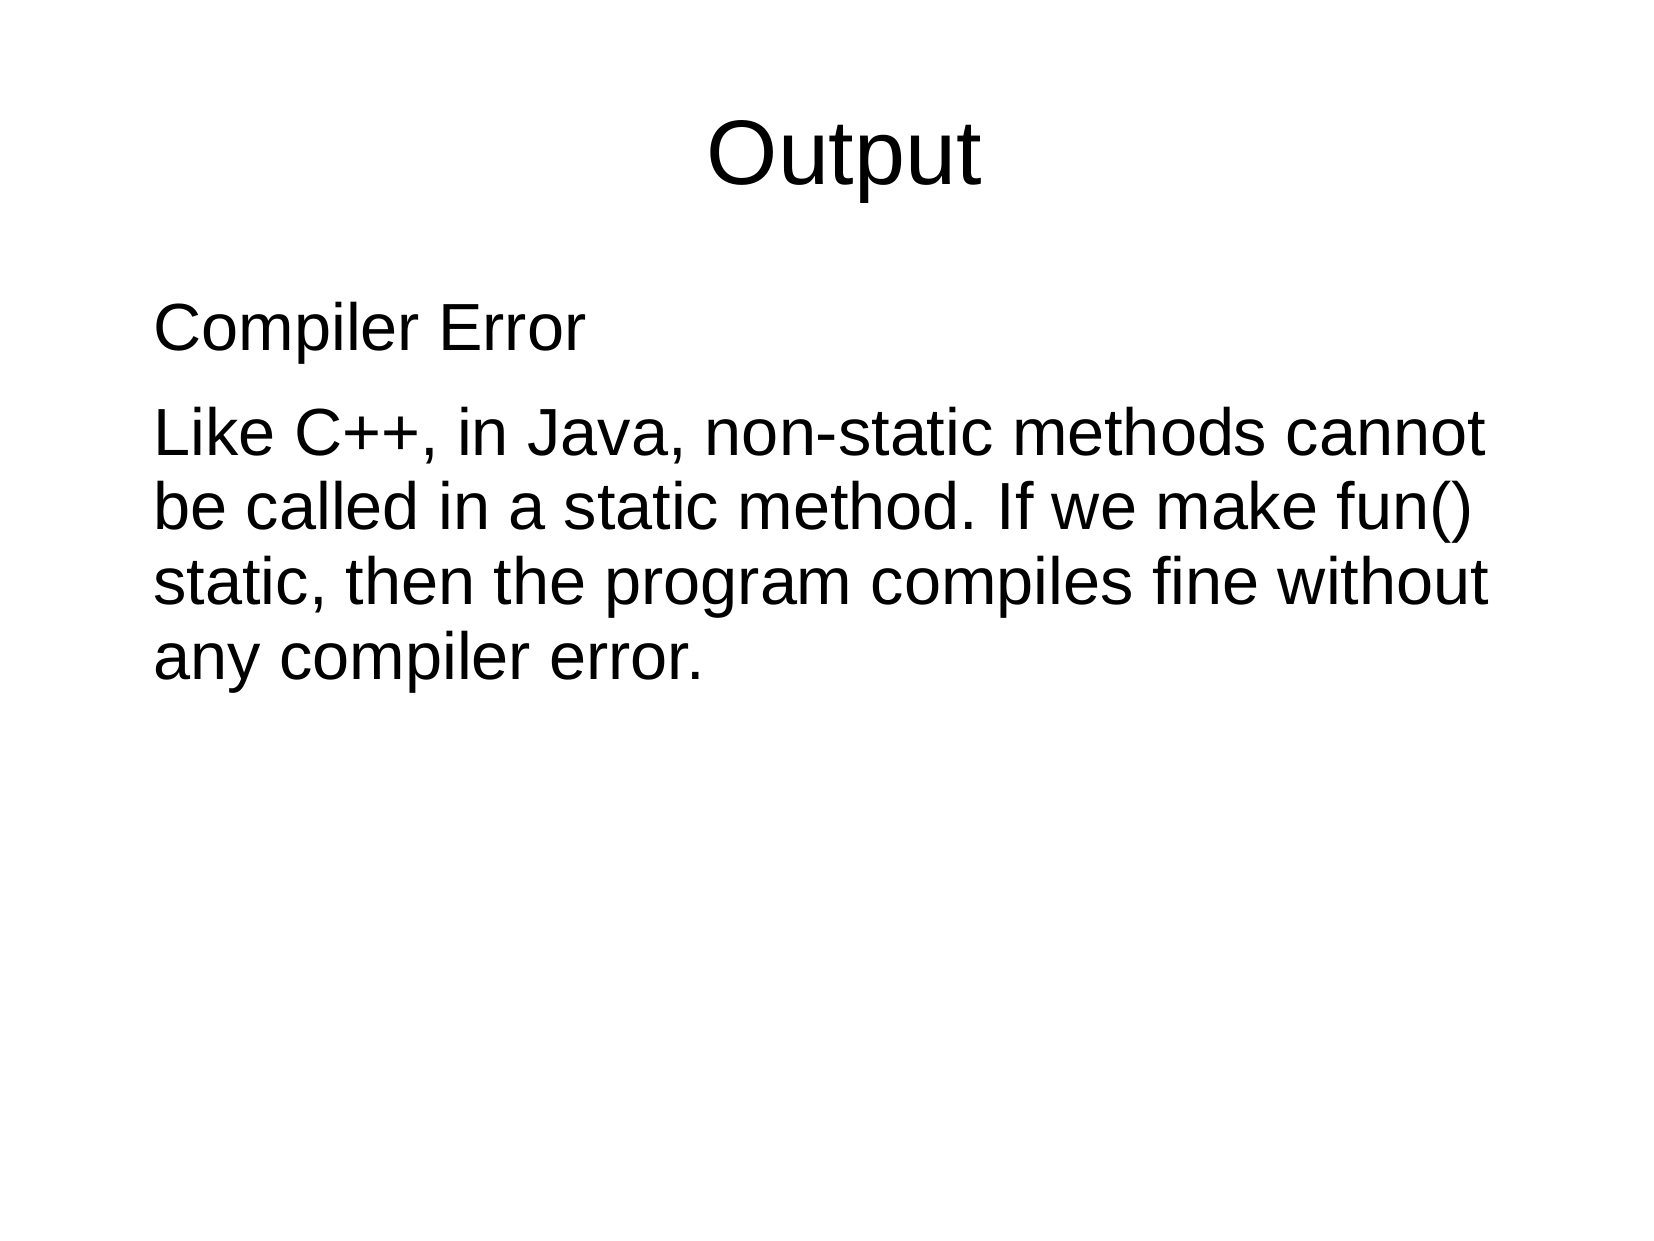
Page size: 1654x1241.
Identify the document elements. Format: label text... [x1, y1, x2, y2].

title Output [82, 49, 1571, 257]
list Compiler Error Like C++, in Java, non-static methods cannot be called in a static method. If we make fun() static, then the program compiles fine without any compiler error. [82, 290, 1571, 1010]
